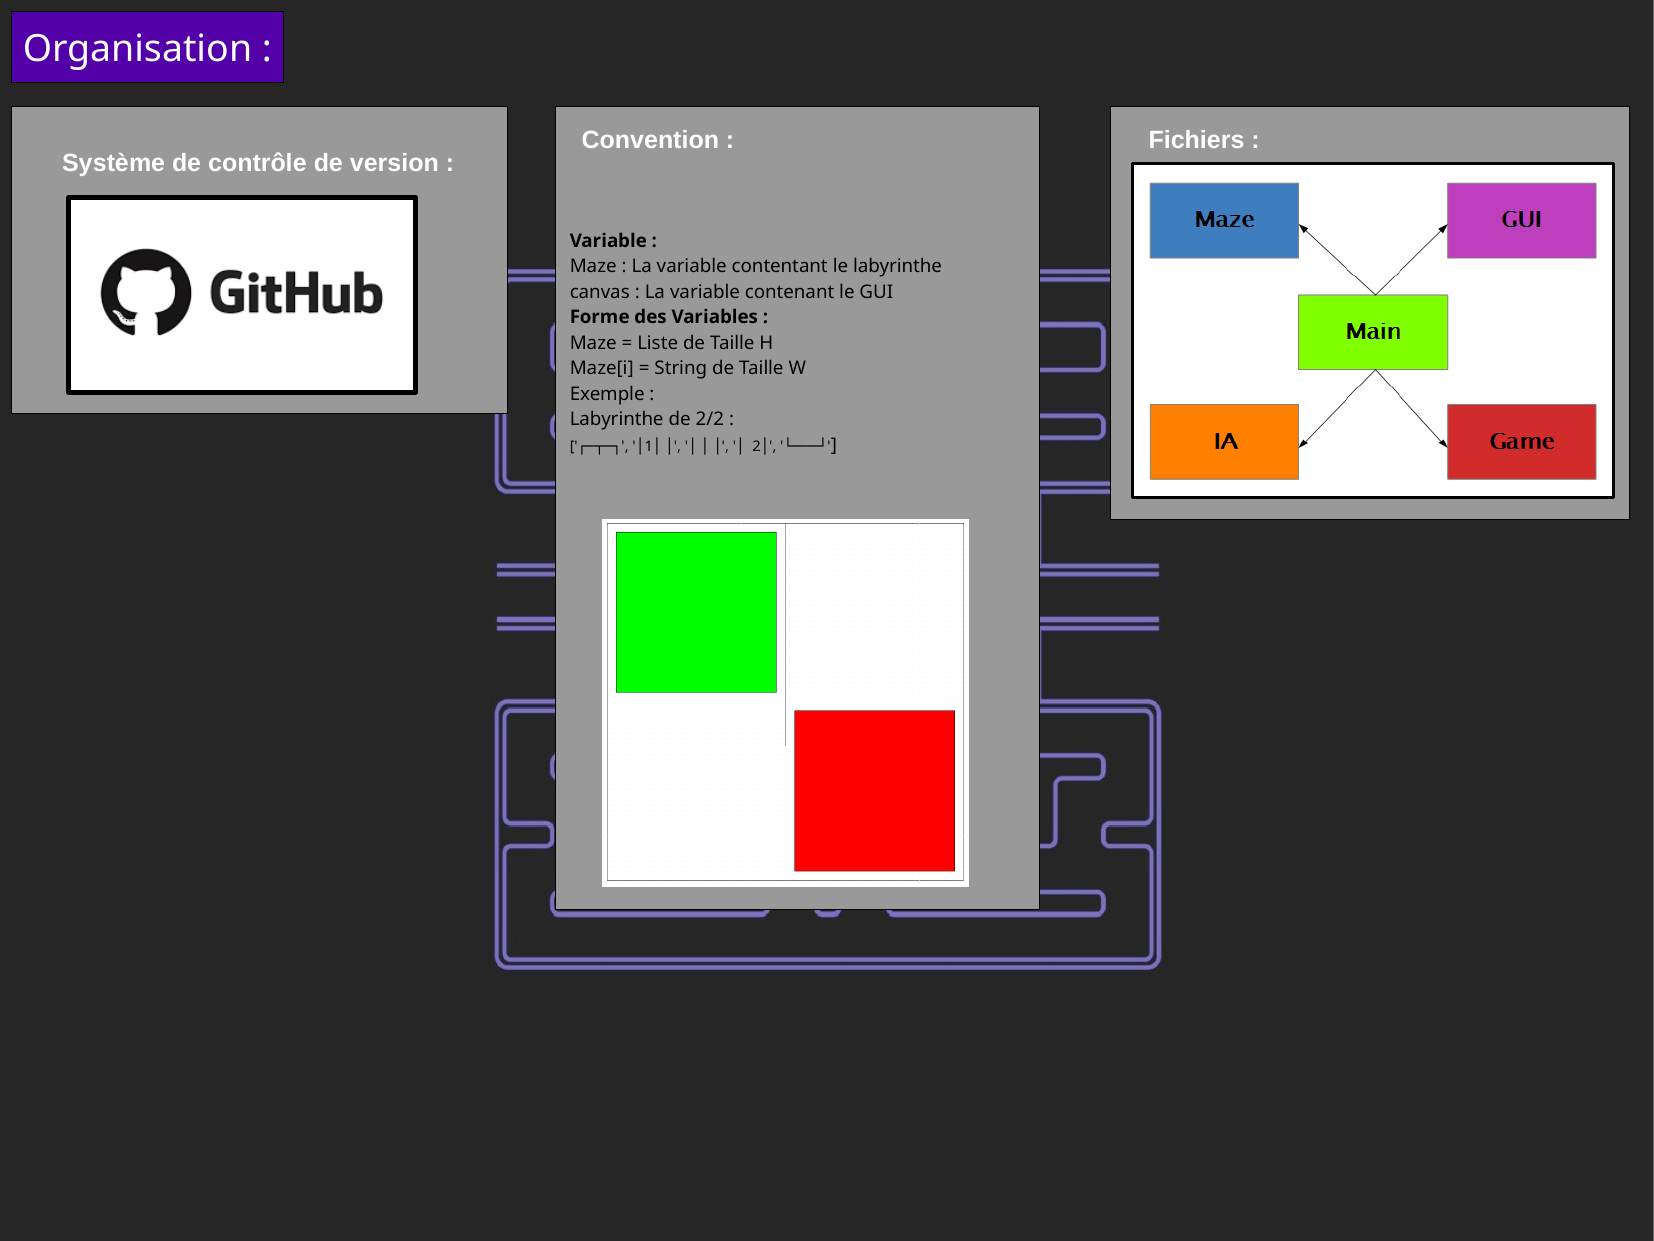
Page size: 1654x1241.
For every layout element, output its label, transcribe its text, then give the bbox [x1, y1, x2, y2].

text_box Système de contrôle de version : [47, 141, 473, 237]
text_box Convention : [566, 118, 993, 213]
text_box Fichiers : [1133, 118, 1560, 162]
text_box [1110, 106, 1630, 520]
picture [0, 0, 1654, 1241]
text_box Variable : Maze : La variable contentant le labyrinthe canvas : La variable contenant le GUI Forme des Variables : Maze = Liste de Taille H Maze[i] = String de Taille W Exemple : Labyrinthe de 2/2 : ['┌─┬─┐', '│1│ │', '│ │ │', '│ 2│', '└───┘'] [555, 106, 1040, 910]
text_box Organisation : [11, 11, 284, 83]
text_box [11, 106, 508, 414]
